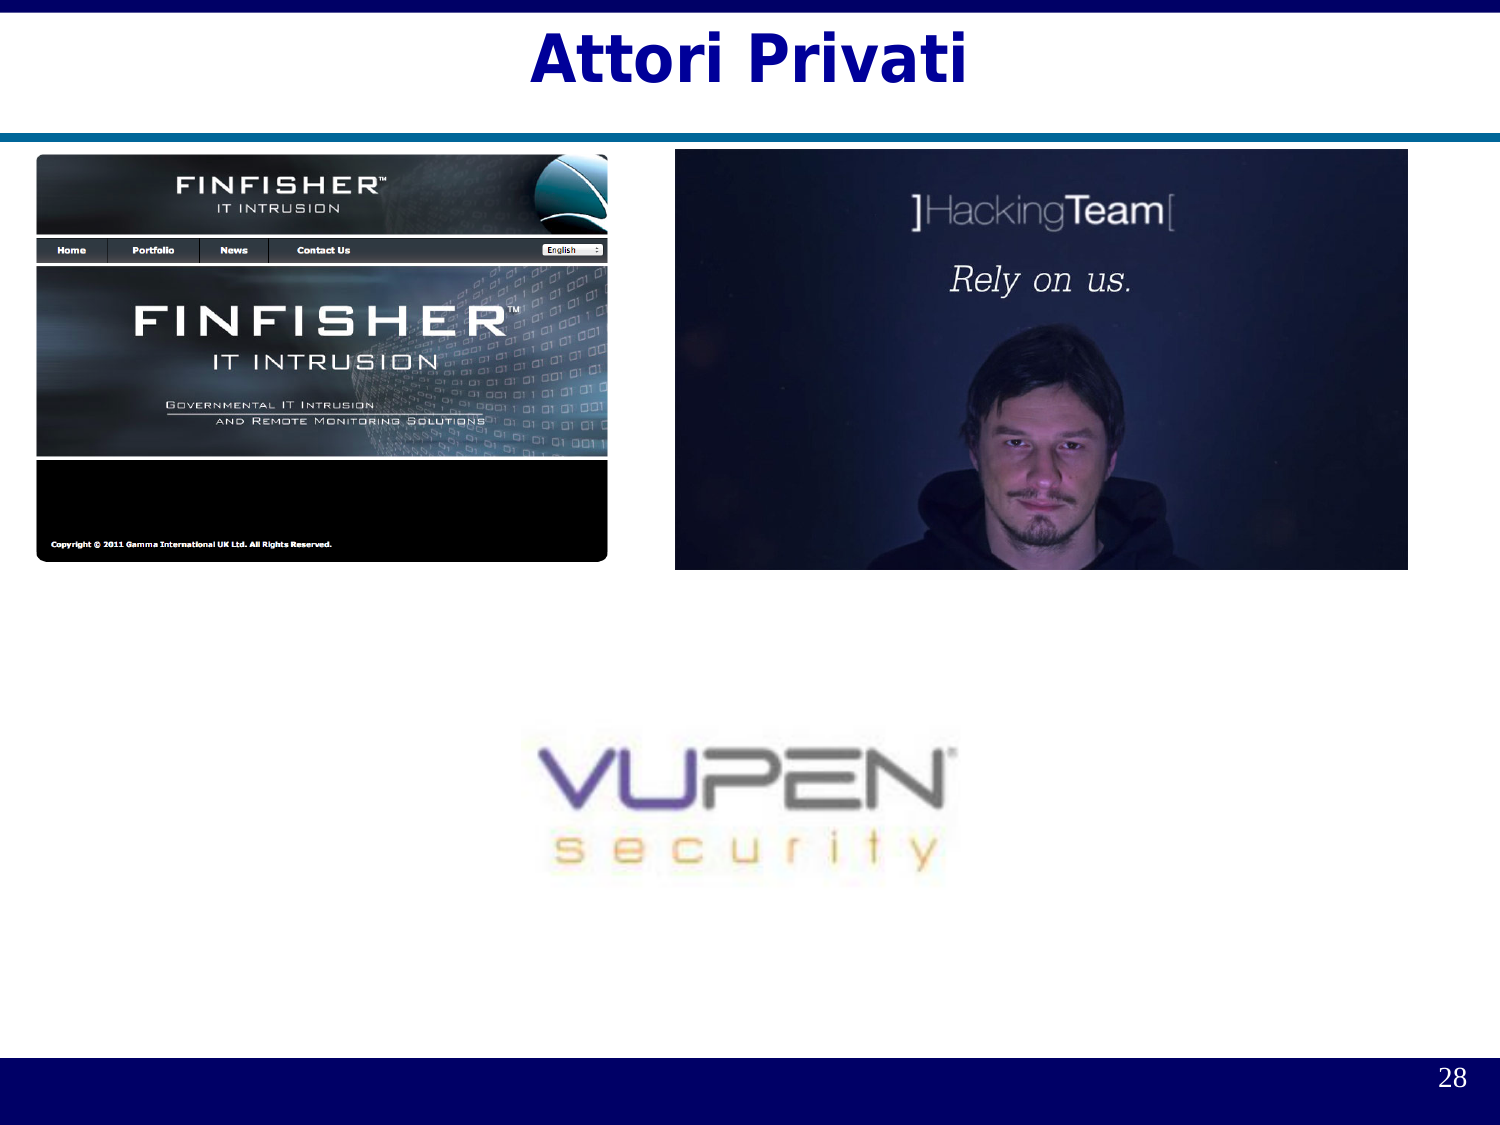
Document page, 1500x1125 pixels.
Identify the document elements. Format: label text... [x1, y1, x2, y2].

picture [521, 584, 976, 1039]
title Attori Privati [30, 0, 1471, 126]
picture [675, 149, 1408, 571]
picture [26, 147, 616, 573]
